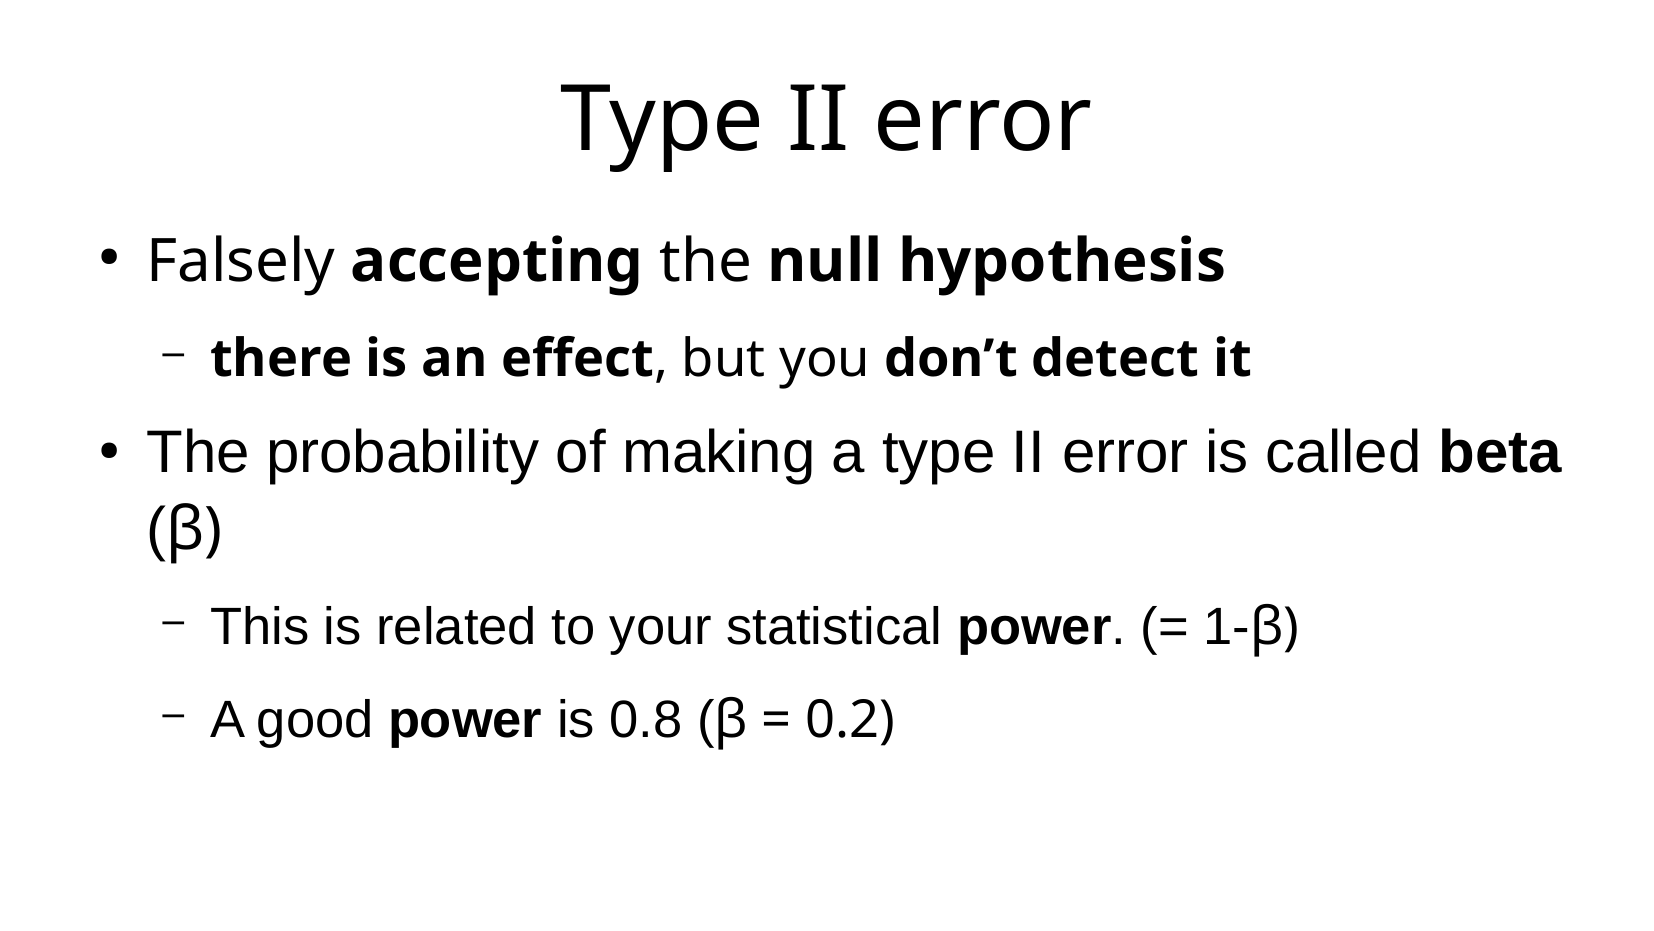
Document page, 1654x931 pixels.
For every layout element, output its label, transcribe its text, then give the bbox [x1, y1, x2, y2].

title Type II error [82, 37, 1571, 193]
list Falsely accepting the null hypothesis there is an effect, but you don’t detect it The probability of making a type II error is called beta (β) This is related to your statistical power. (= 1-β) A good power is 0.8 (β = 0.2) [82, 217, 1571, 758]
